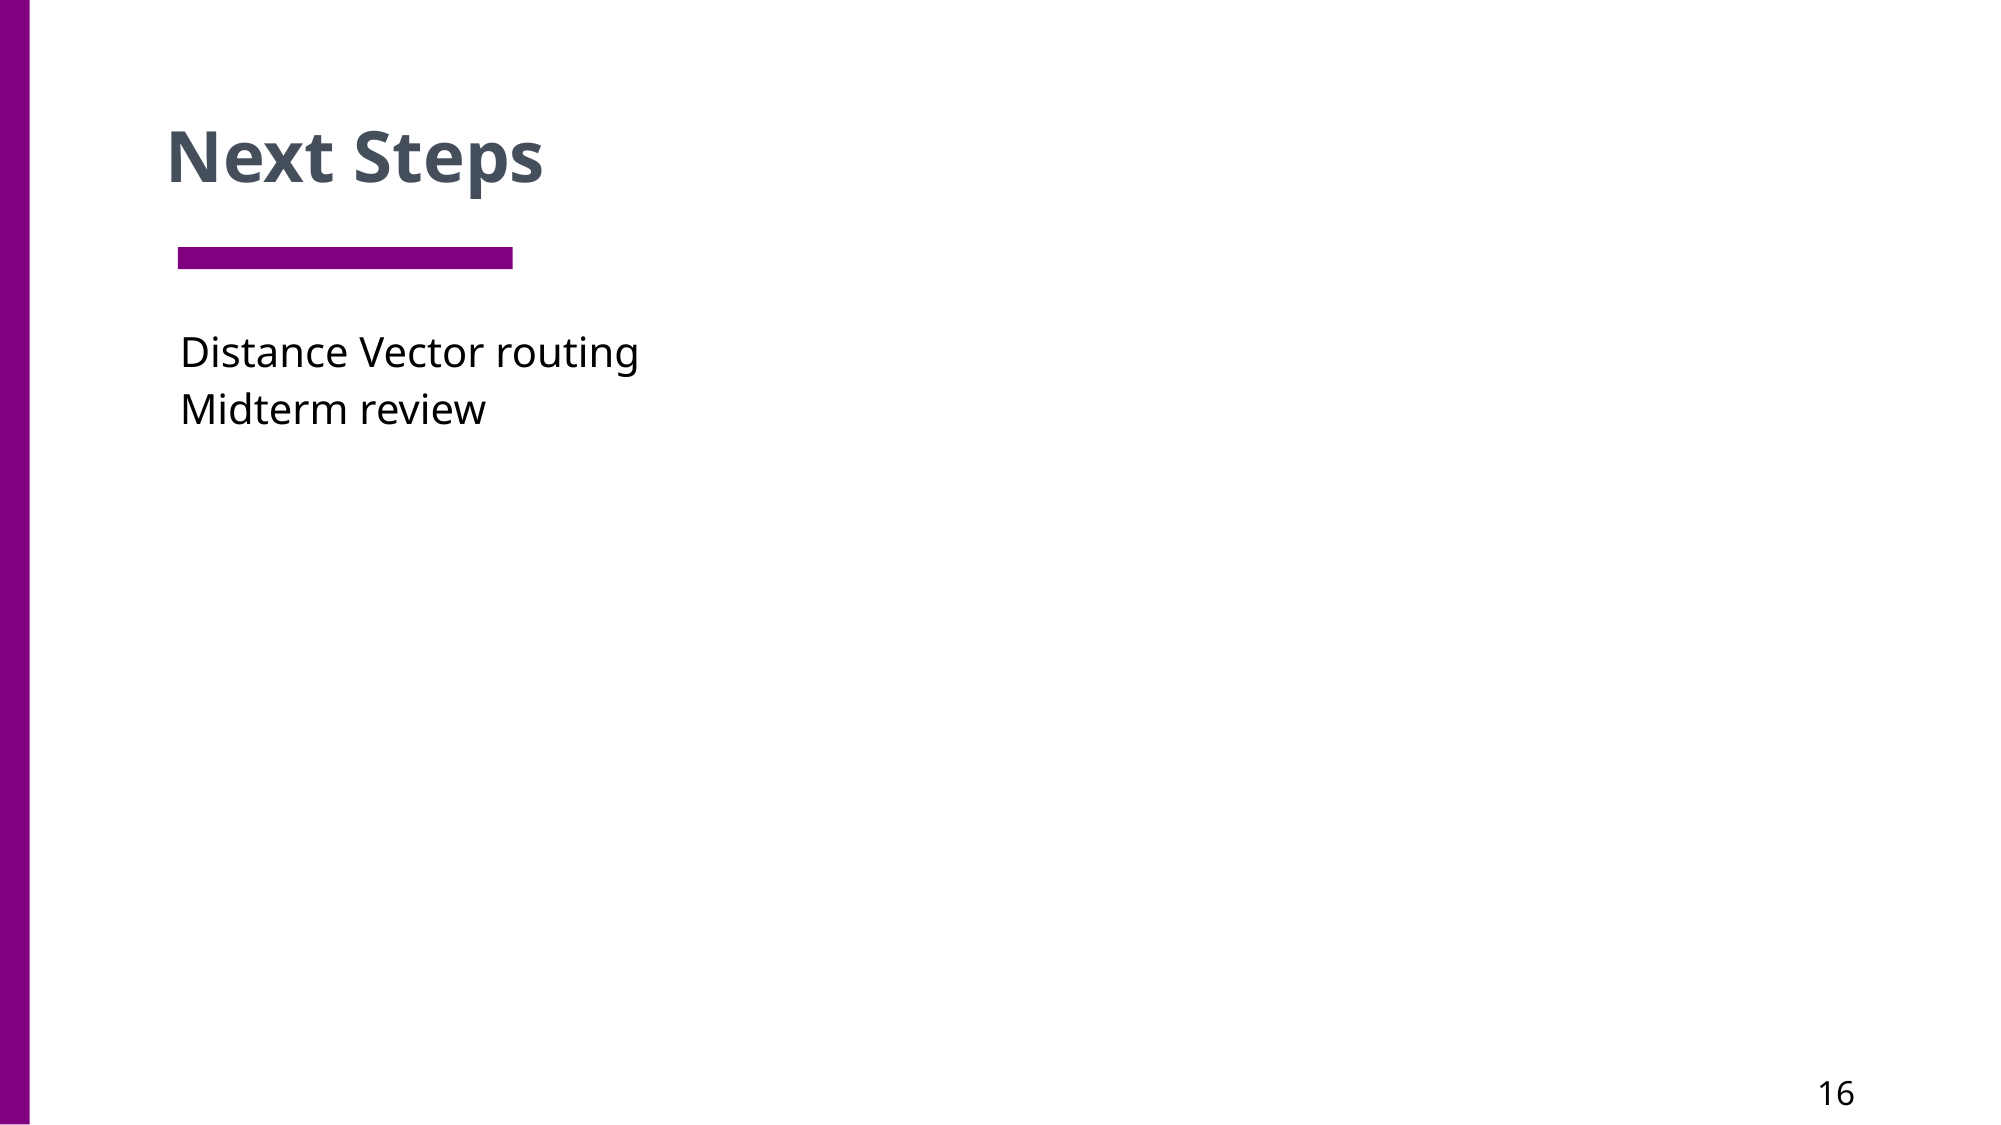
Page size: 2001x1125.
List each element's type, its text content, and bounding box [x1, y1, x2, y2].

text_box Next Steps [151, 0, 1849, 212]
text_box Distance Vector routing Midterm review [165, 314, 1834, 585]
